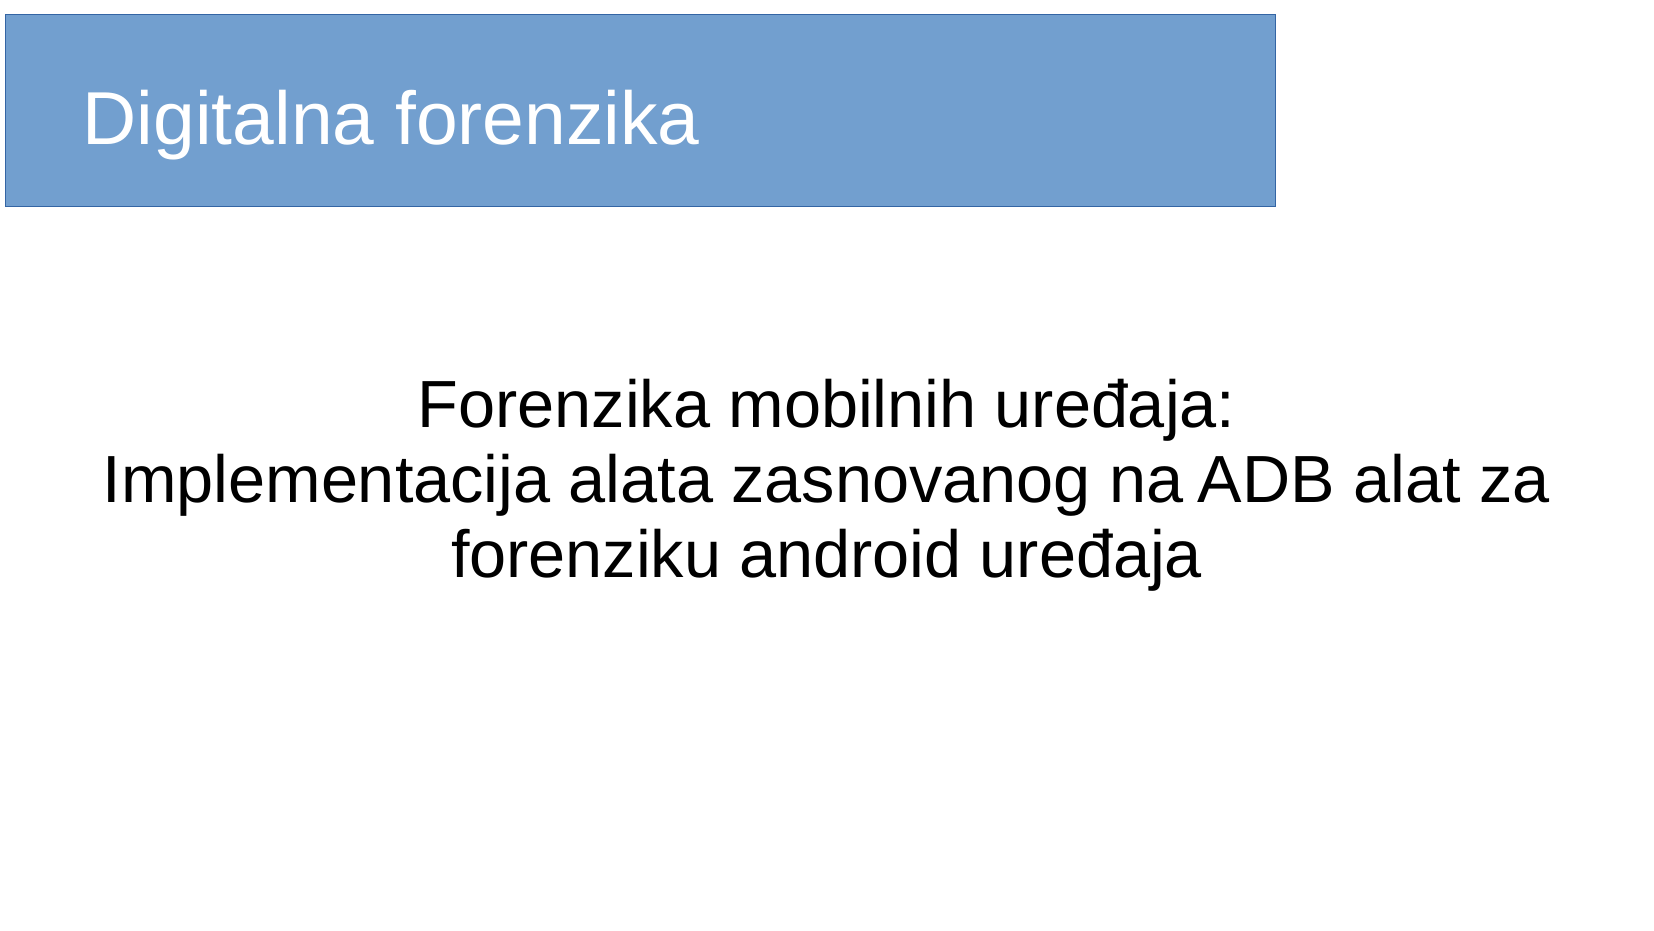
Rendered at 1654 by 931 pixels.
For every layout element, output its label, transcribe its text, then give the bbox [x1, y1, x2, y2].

subtitle Forenzika mobilnih uređaja: Implementacija alata zasnovanog na ADB alat za forenziku android uređaja [88, 236, 1565, 798]
title Digitalna forenzika [82, 44, 1235, 192]
